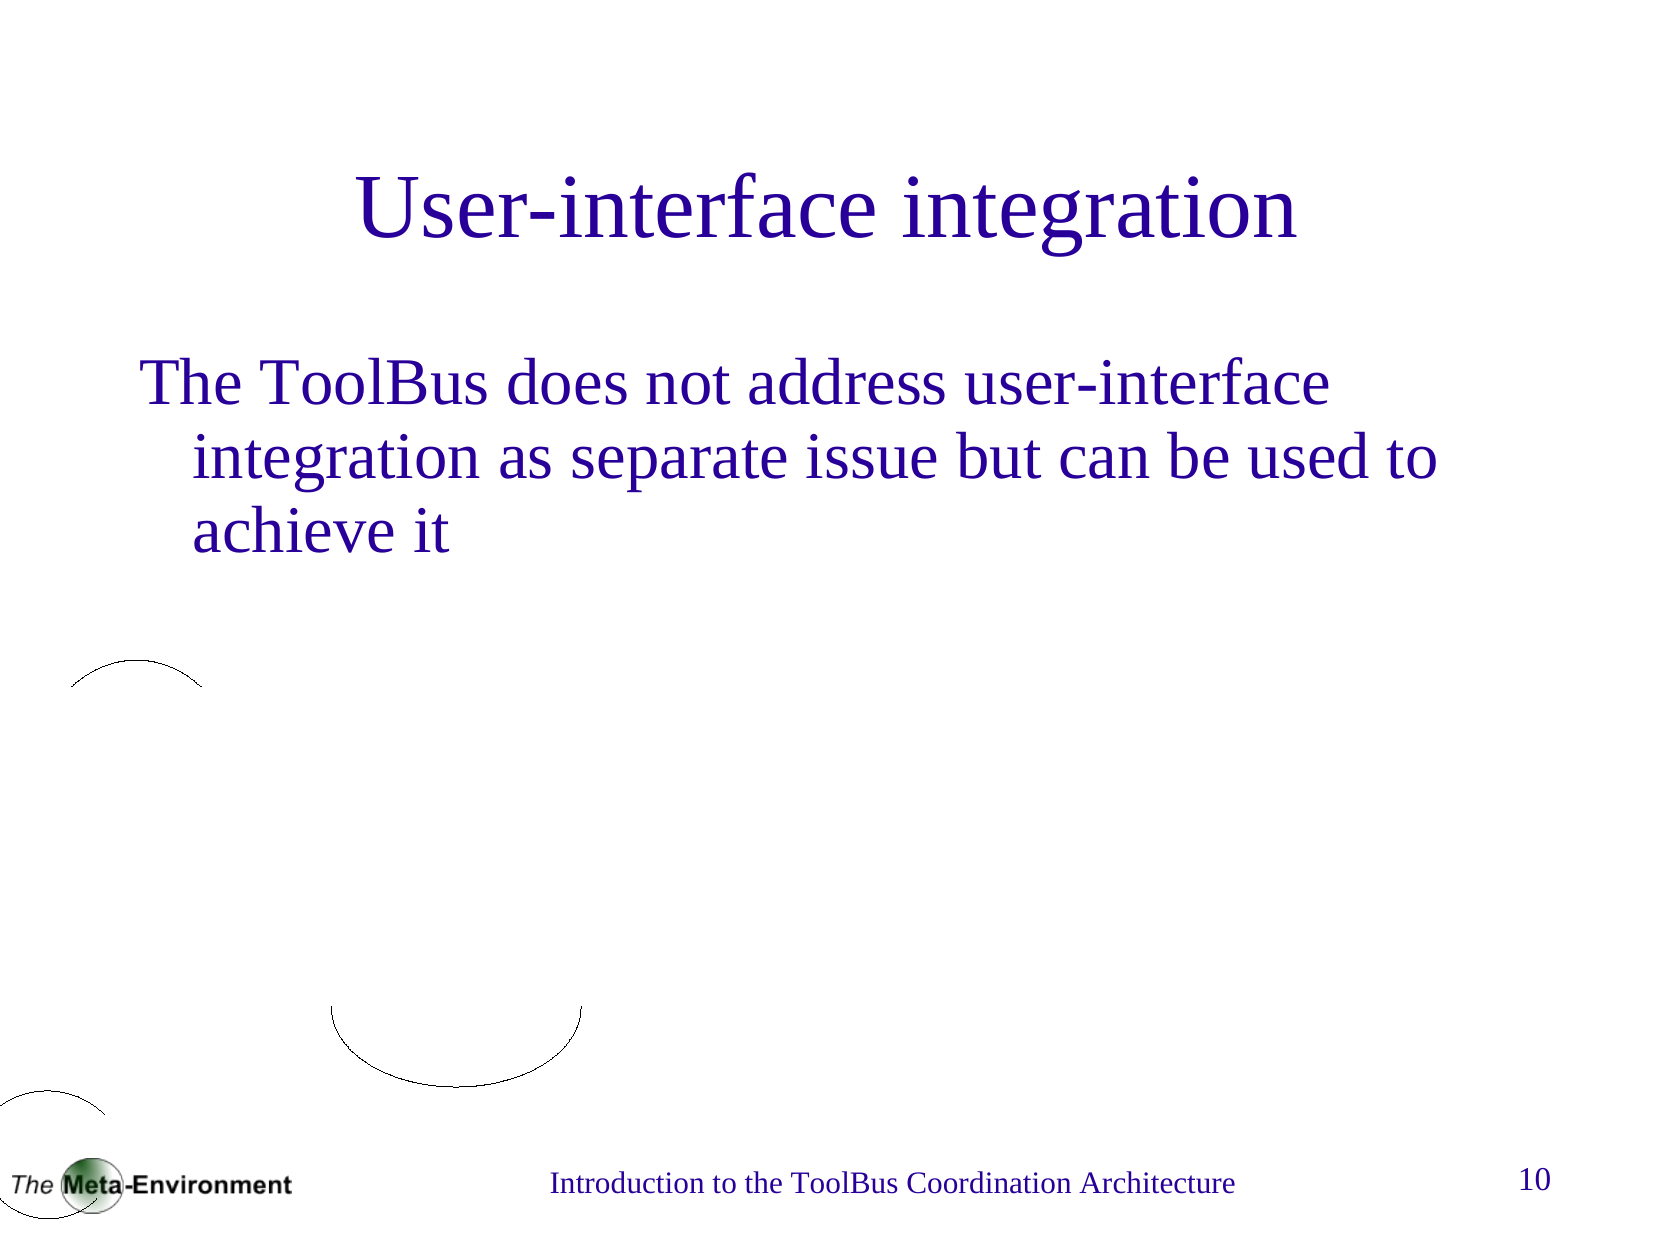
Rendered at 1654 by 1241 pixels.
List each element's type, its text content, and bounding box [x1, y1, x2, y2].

title User-interface integration [121, 102, 1534, 311]
list The ToolBus does not address user-interface integration as separate issue but can be used to achieve it [121, 344, 1534, 1127]
picture [12, 1158, 292, 1214]
